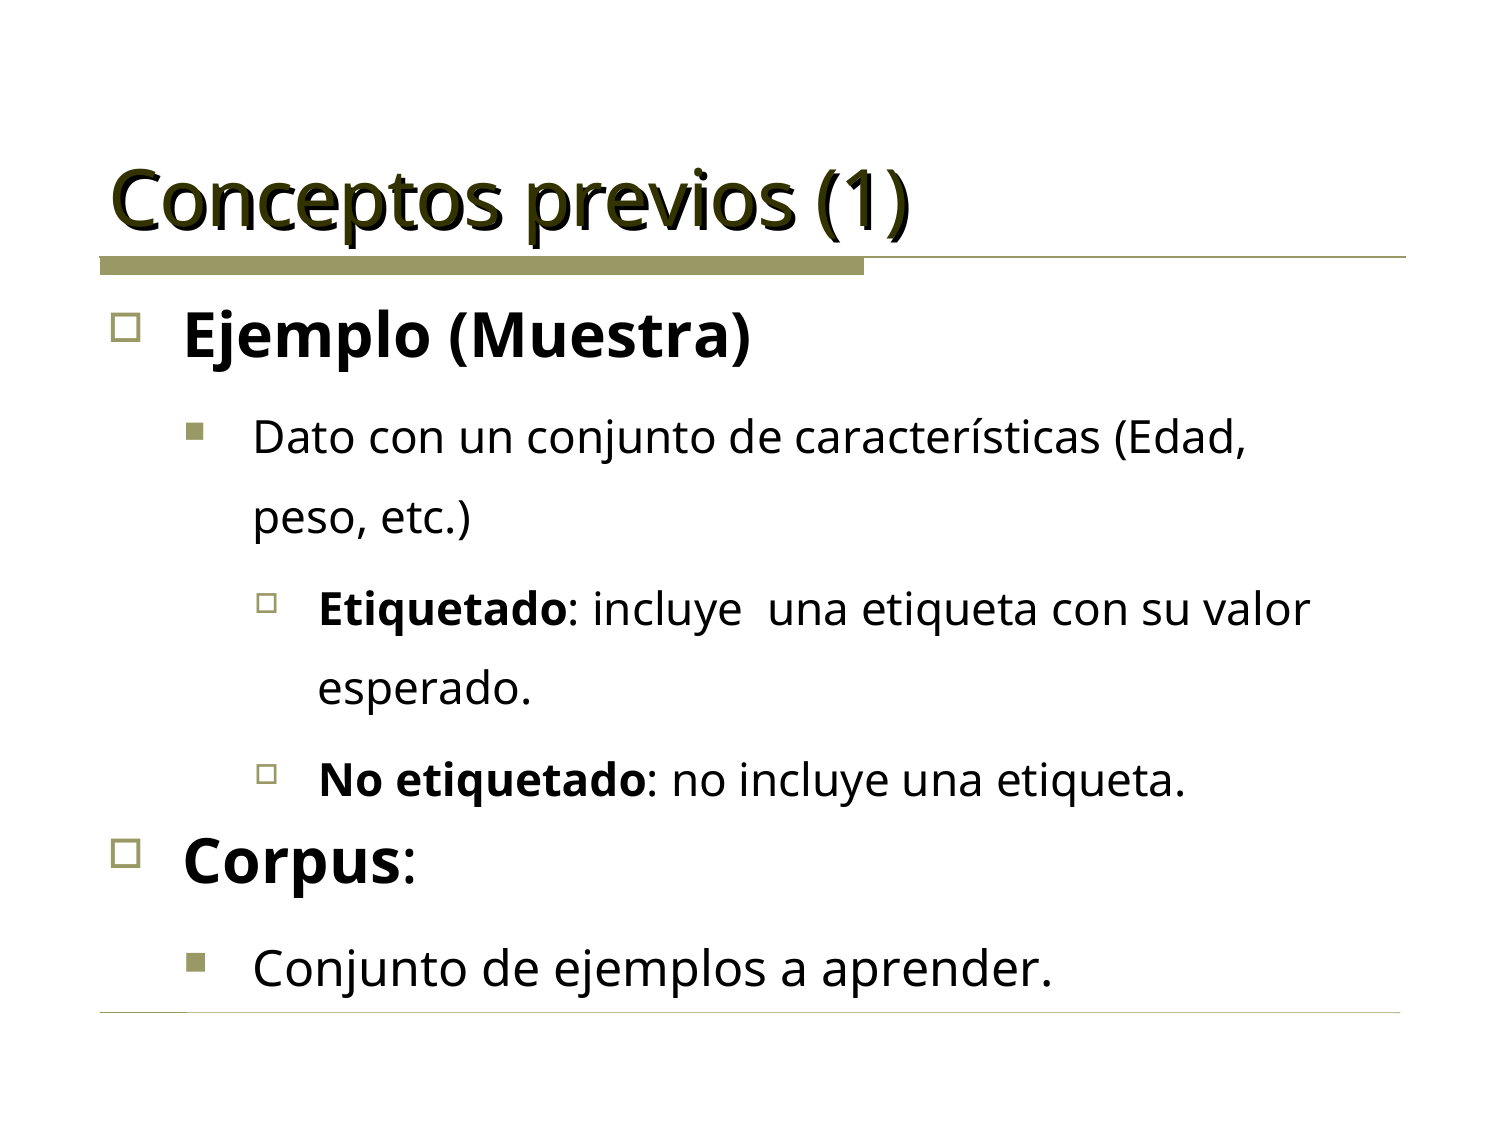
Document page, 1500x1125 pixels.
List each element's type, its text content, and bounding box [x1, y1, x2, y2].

list Ejemplo (Muestra) Dato con un conjunto de características (Edad, peso, etc.) Etiquetado: incluye una etiqueta con su valor esperado. No etiquetado: no incluye una etiqueta. Corpus: Conjunto de ejemplos a aprender. [92, 287, 1353, 1013]
title Conceptos previos (1) [94, 50, 1407, 250]
